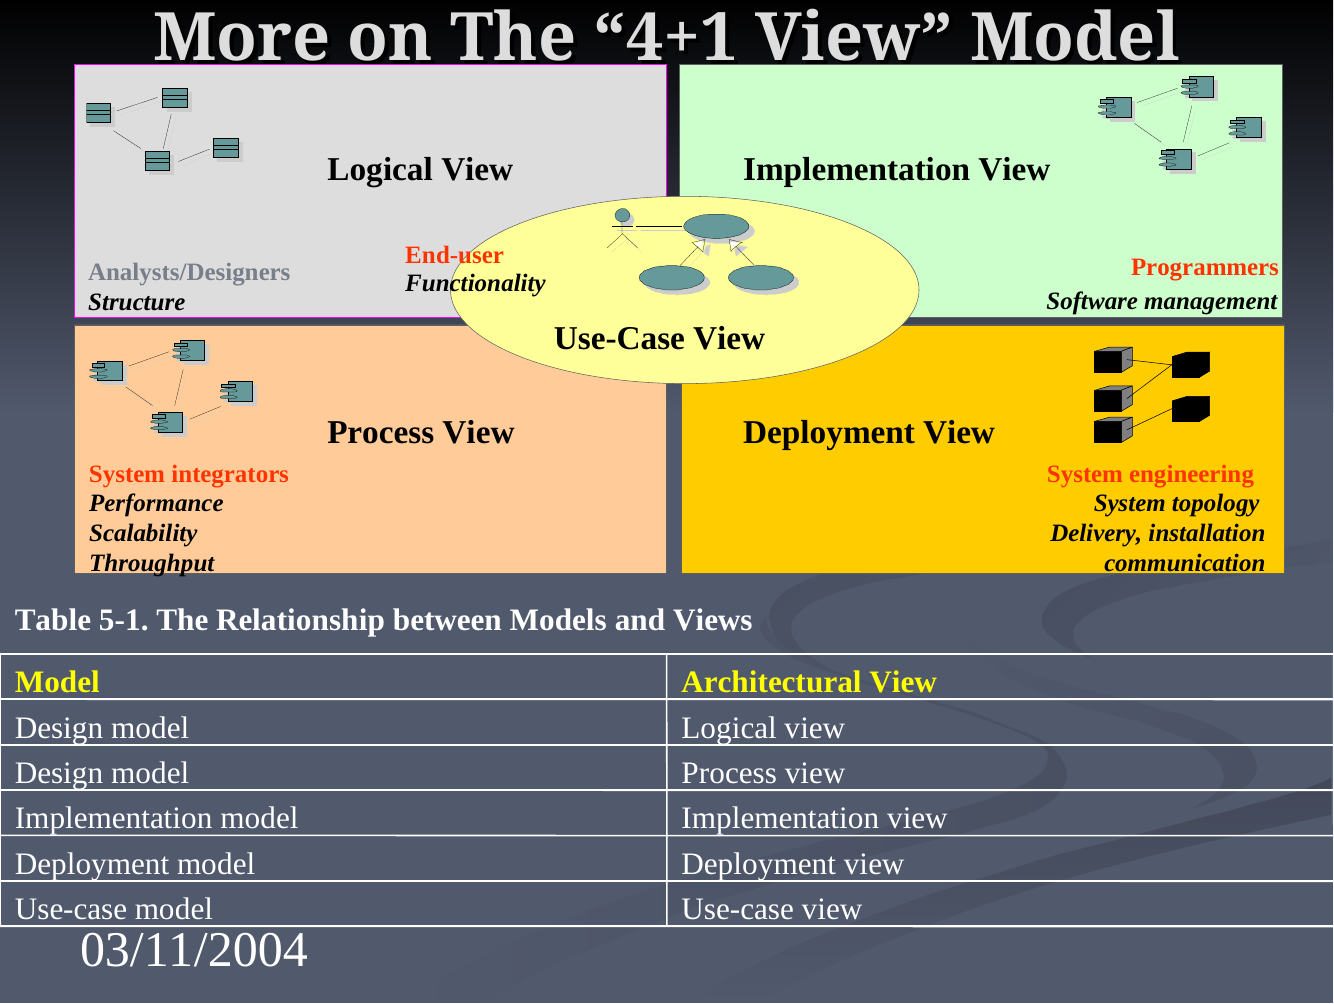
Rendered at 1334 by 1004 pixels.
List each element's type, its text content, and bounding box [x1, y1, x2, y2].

chart [86, 337, 260, 439]
text_box System topology Delivery, installation communication [856, 478, 1281, 584]
text_box System engineering [1031, 450, 1270, 496]
text_box Deployment model [1, 837, 666, 880]
text_box Programmers Software management [1031, 243, 1300, 324]
text_box Process View [313, 403, 597, 457]
text_box Deployment View [729, 403, 1114, 457]
text_box Table 5-1. The Relationship between Models and Views [0, 591, 789, 644]
text_box System integrators [74, 450, 305, 496]
text_box Implementation View [729, 140, 1148, 194]
text_box Performance Scalability Throughput [74, 496, 239, 584]
chart [1095, 73, 1268, 176]
text_box Implementation view [668, 792, 1333, 834]
text_box Deployment view [668, 837, 1333, 880]
text_box Design model [1, 700, 665, 744]
text_box Functionality [390, 258, 561, 304]
text_box Use-case model [1, 882, 666, 925]
text_box End-user [390, 231, 526, 258]
text_box Logical View [313, 140, 581, 194]
chart [86, 83, 247, 181]
text_box Model [1, 655, 665, 698]
text_box Design model [1, 746, 666, 789]
text_box Logical view [668, 701, 1332, 744]
title More on The “4+1 View” Model [66, 0, 1267, 121]
chart [603, 205, 803, 298]
text_box Use-Case View [540, 309, 841, 363]
text_box Process view [668, 746, 1332, 789]
text_box Architectural View [668, 655, 1332, 698]
text_box Implementation model [1, 791, 666, 834]
text_box [74, 64, 1285, 573]
text_box Use-case view [668, 882, 1333, 925]
text_box Analysts/Designers Structure [74, 248, 306, 323]
